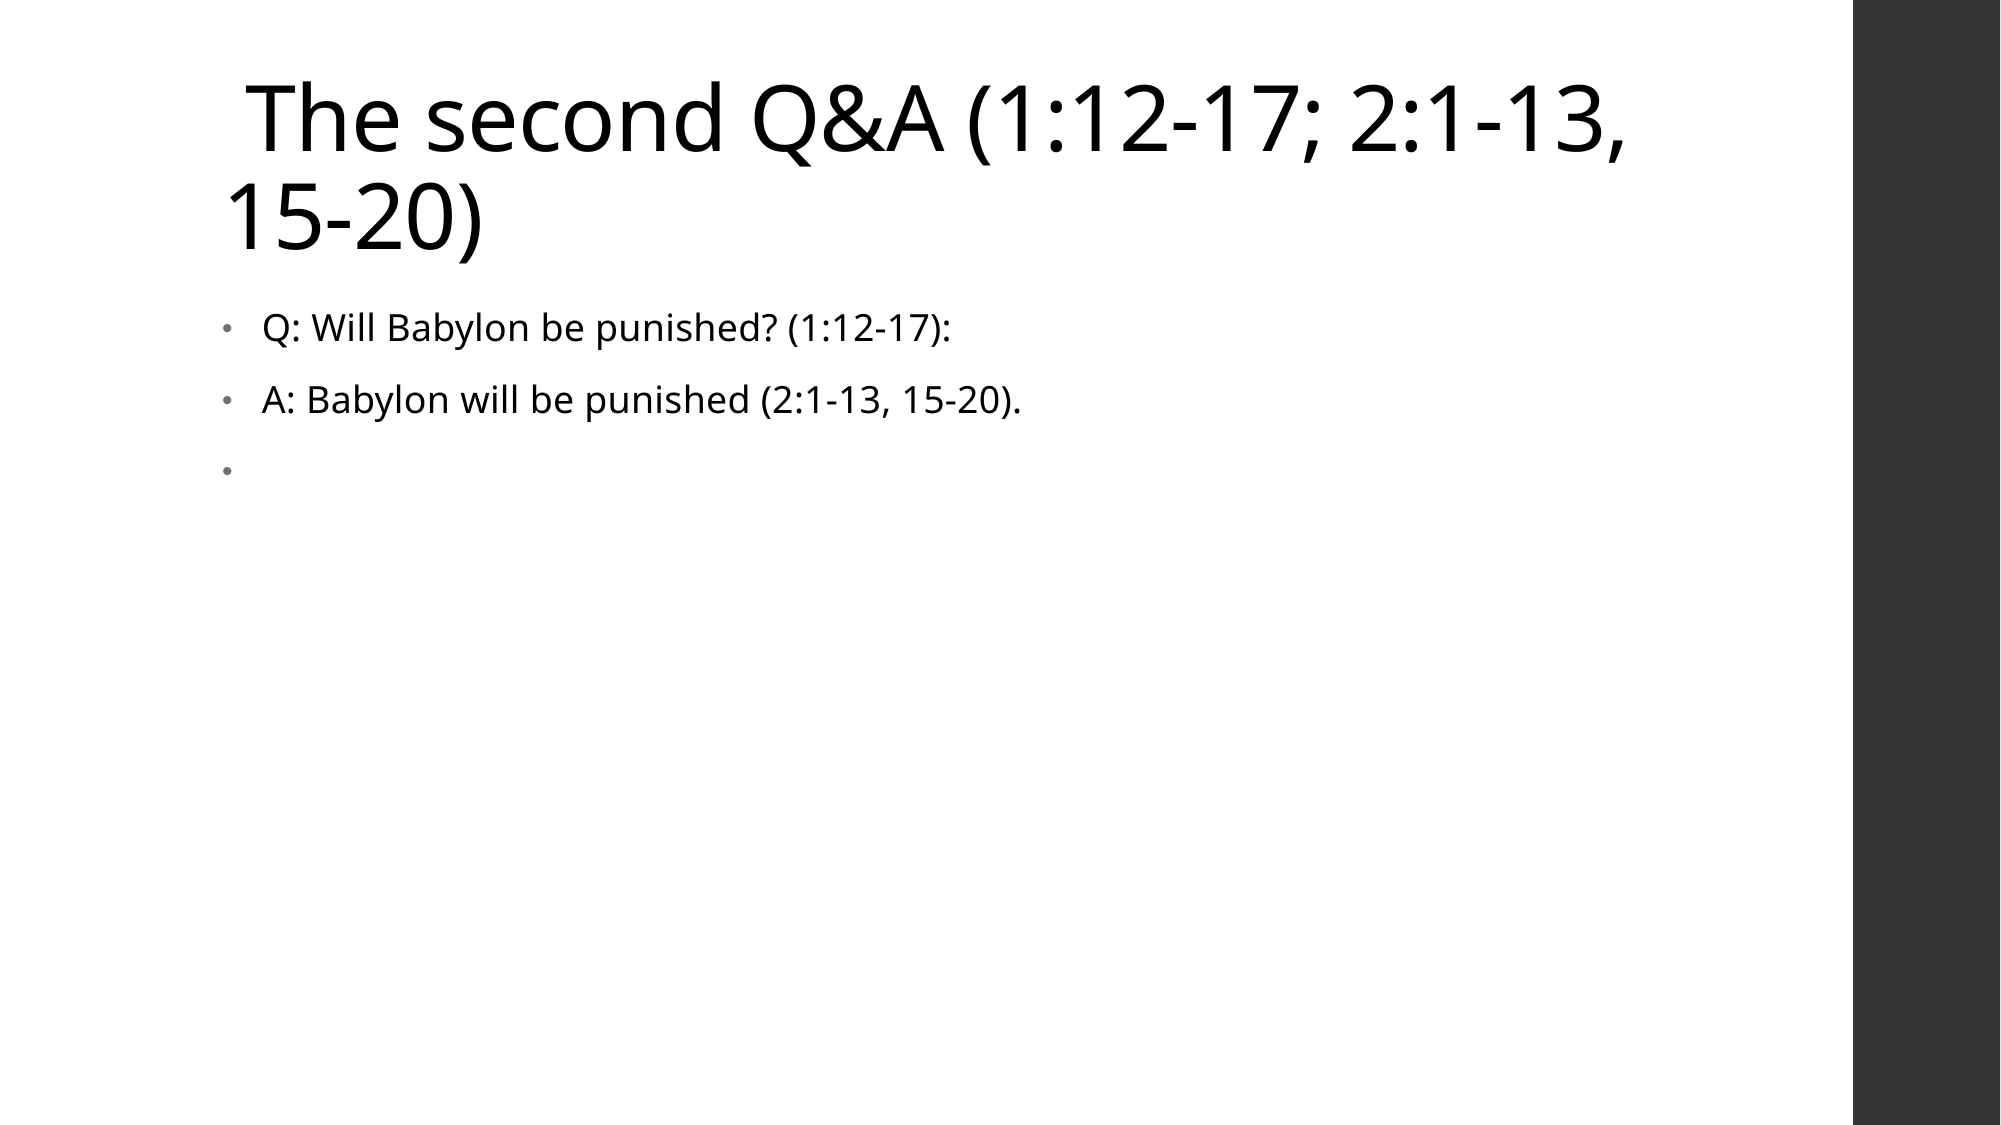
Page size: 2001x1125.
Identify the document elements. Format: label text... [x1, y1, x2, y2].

list Q: Will Babylon be punished? (1:12-17): A: Babylon will be punished (2:1-13, 15-20). [206, 299, 1617, 1014]
title The second Q&A (1:12-17; 2:1-13, 15-20) [206, 60, 1797, 278]
